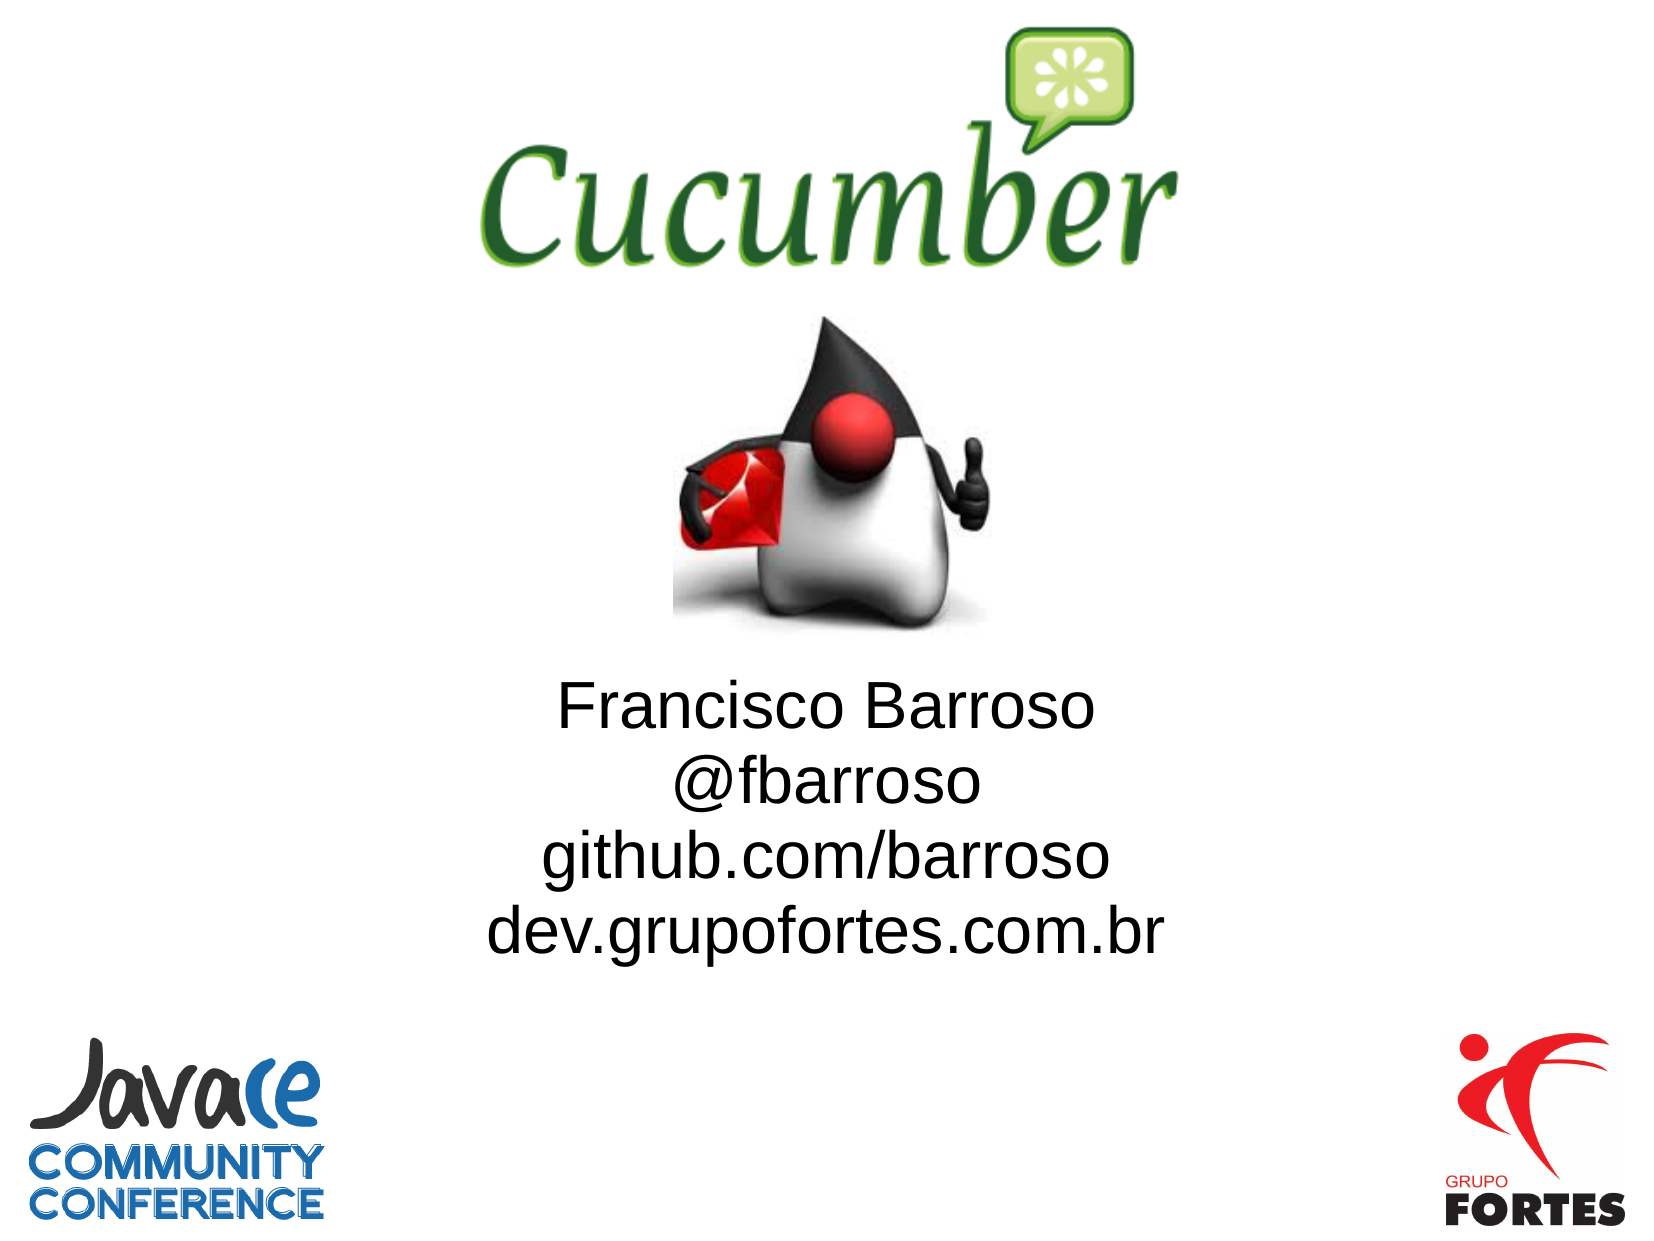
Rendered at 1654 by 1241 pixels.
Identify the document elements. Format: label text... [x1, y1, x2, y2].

picture [29, 1033, 325, 1224]
picture [673, 316, 999, 638]
picture [1446, 1033, 1625, 1226]
picture [472, 17, 1182, 284]
text_box Francisco Barroso @fbarroso github.com/barroso dev.grupofortes.com.br [0, 661, 1654, 1016]
